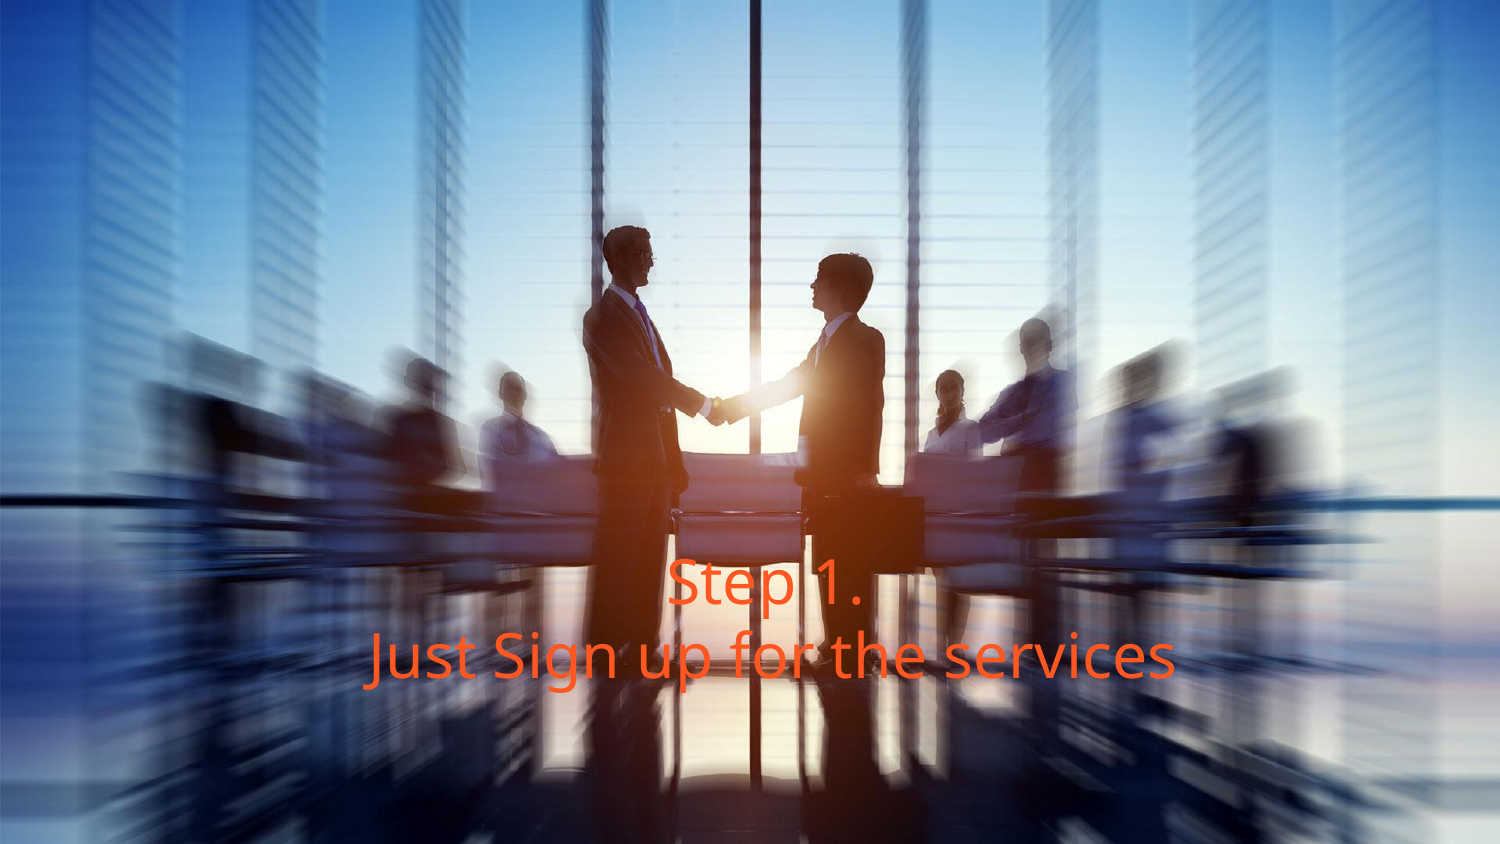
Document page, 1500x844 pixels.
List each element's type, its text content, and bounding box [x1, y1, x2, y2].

title Step 1. Just Sign up for the services [74, 526, 1473, 621]
picture [0, 0, 1500, 844]
